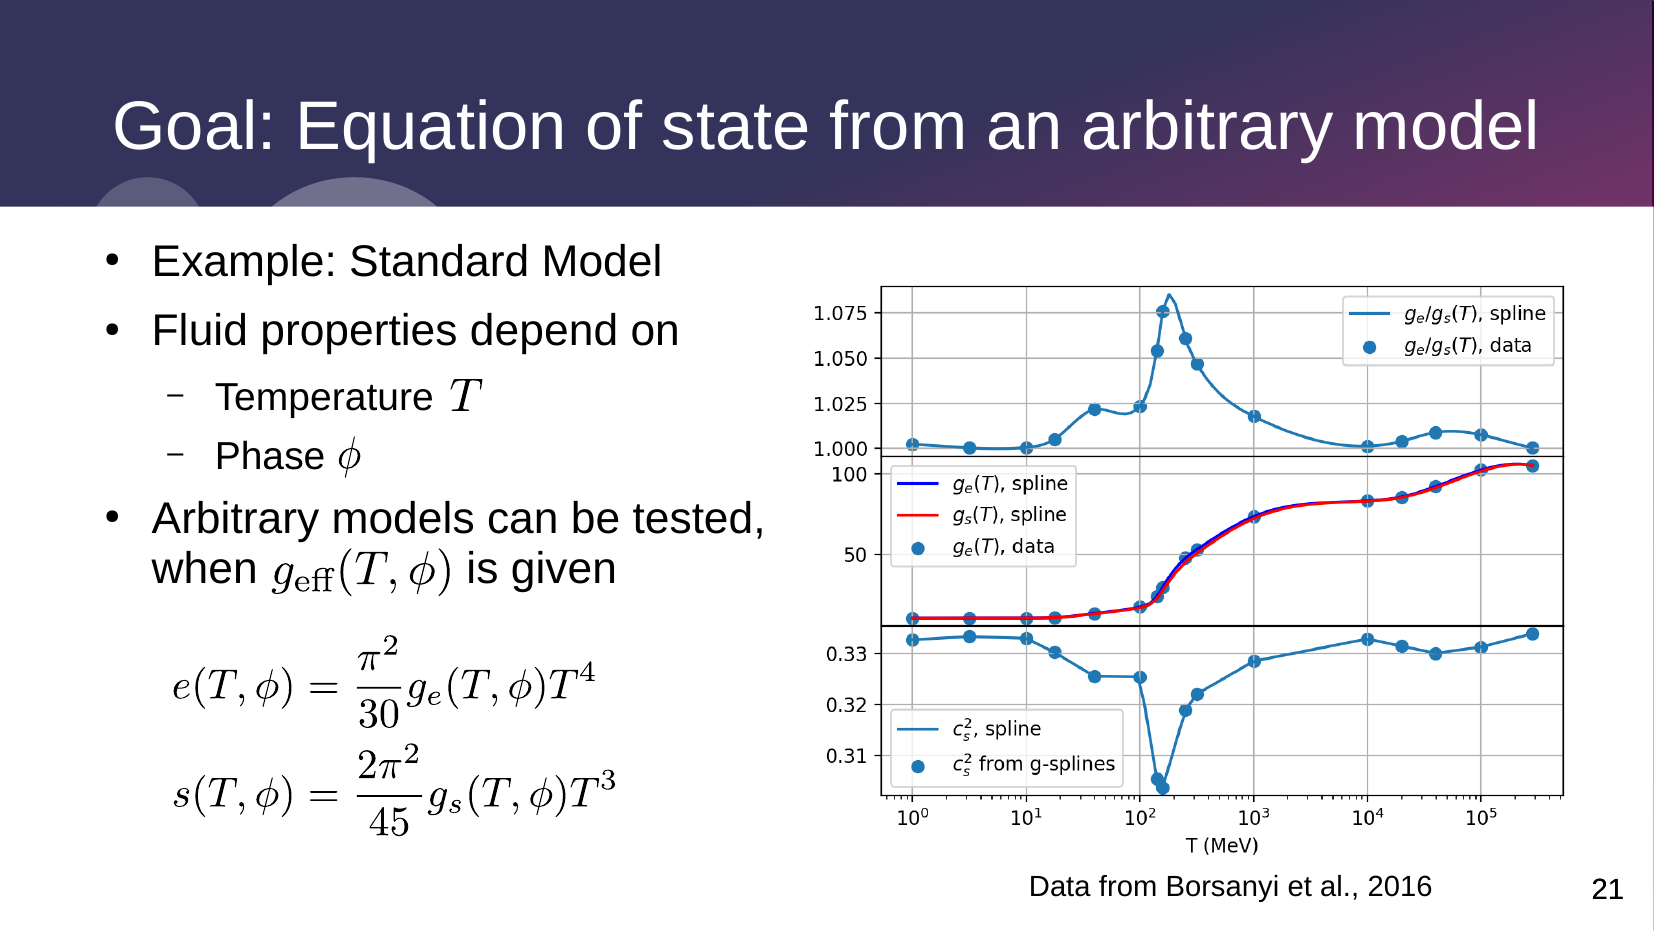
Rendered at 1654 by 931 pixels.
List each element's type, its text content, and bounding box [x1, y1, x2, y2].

picture [336, 436, 361, 478]
list Example: Standard Model Fluid properties depend on Temperature Phase Arbitrary models can be tested, when is given [88, 236, 771, 651]
picture [269, 546, 452, 598]
picture [449, 379, 483, 411]
picture [771, 207, 1651, 868]
title Goal: Equation of state from an arbitrary model [88, 44, 1565, 207]
text_box Data from Borsanyi et al., 2016 [1014, 862, 1451, 910]
picture [169, 633, 617, 838]
